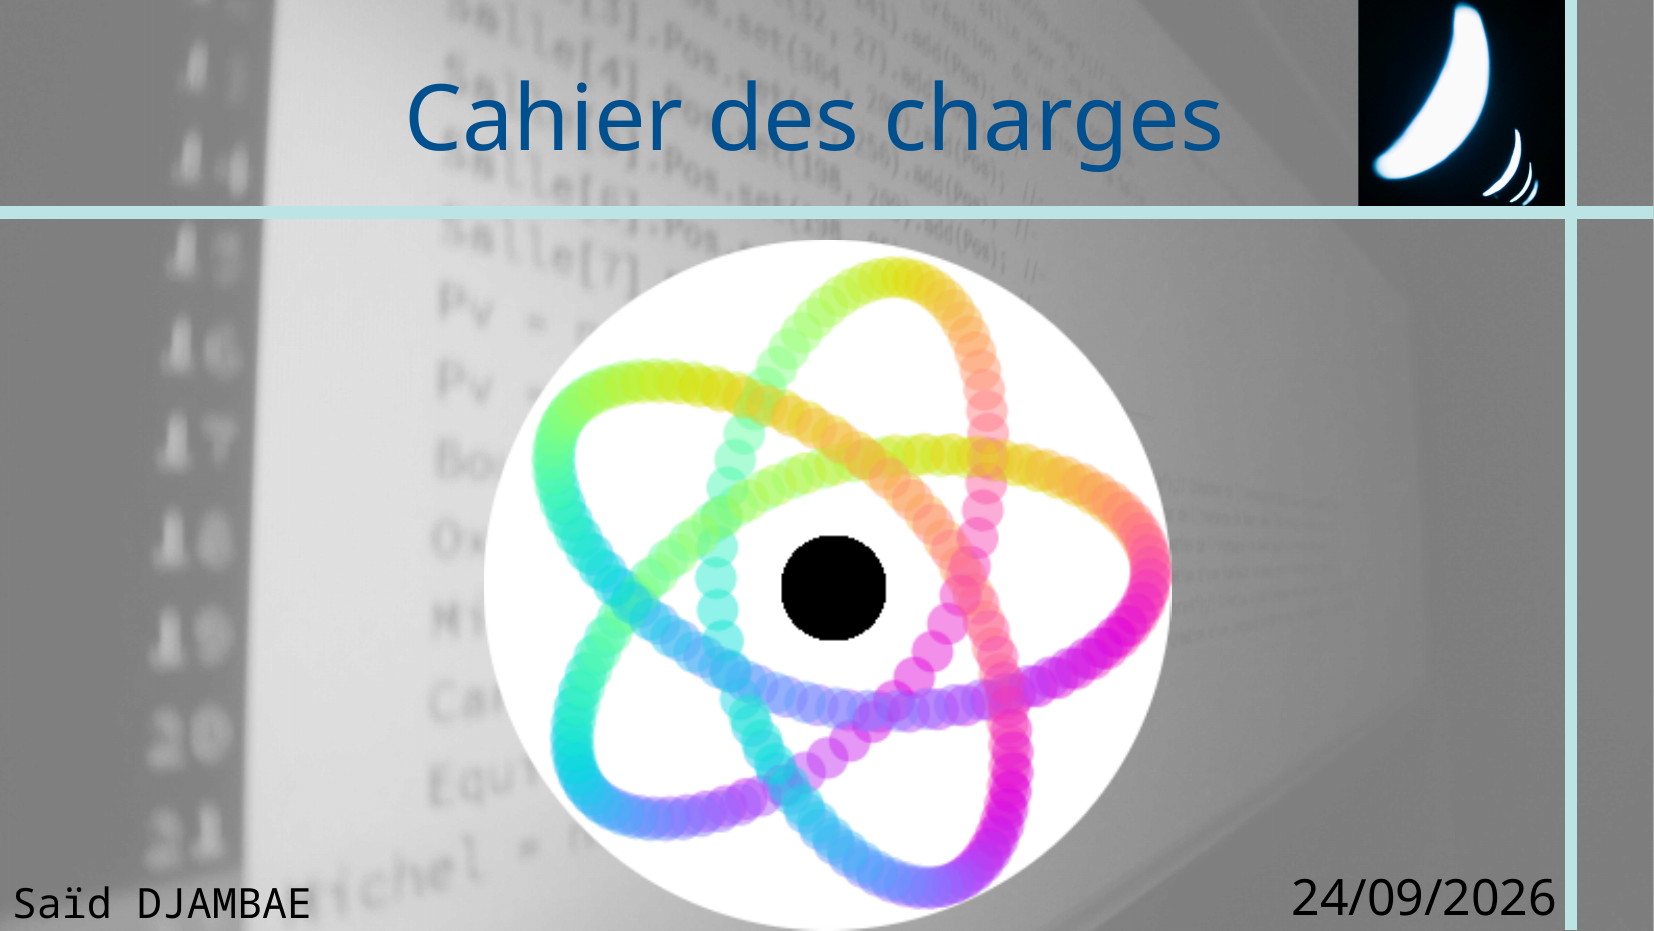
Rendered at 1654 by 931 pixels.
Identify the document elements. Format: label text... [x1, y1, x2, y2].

picture [1577, 0, 1654, 206]
picture [0, 219, 1654, 931]
title Cahier des charges [82, 37, 1571, 193]
picture [0, 0, 1565, 206]
